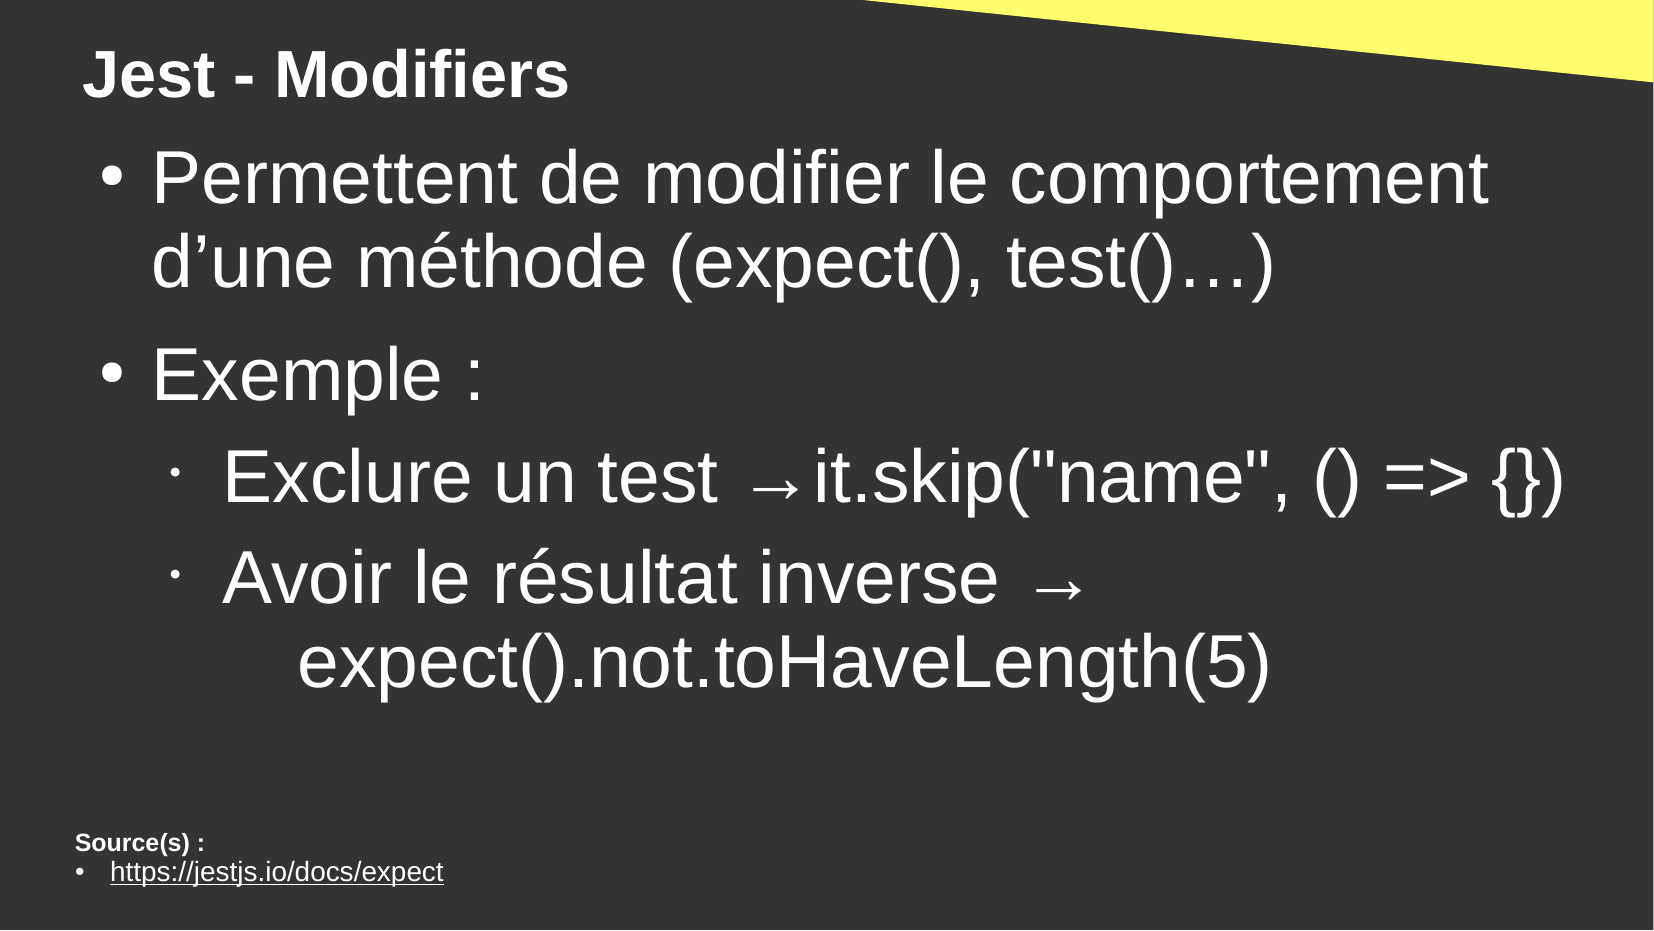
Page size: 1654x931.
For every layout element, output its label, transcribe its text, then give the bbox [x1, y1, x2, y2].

text_box [862, 0, 1654, 83]
text_box Source(s) : https://jestjs.io/docs/expect [60, 821, 1546, 906]
title Jest - Modifiers [82, 37, 799, 114]
list Permettent de modifier le comportement d’une méthode (expect(), test()…) Exemple : Exclure un test →it.skip("name", () => {}) Avoir le résultat inverse → expect().not.toHaveLength(5) [80, 135, 1619, 721]
